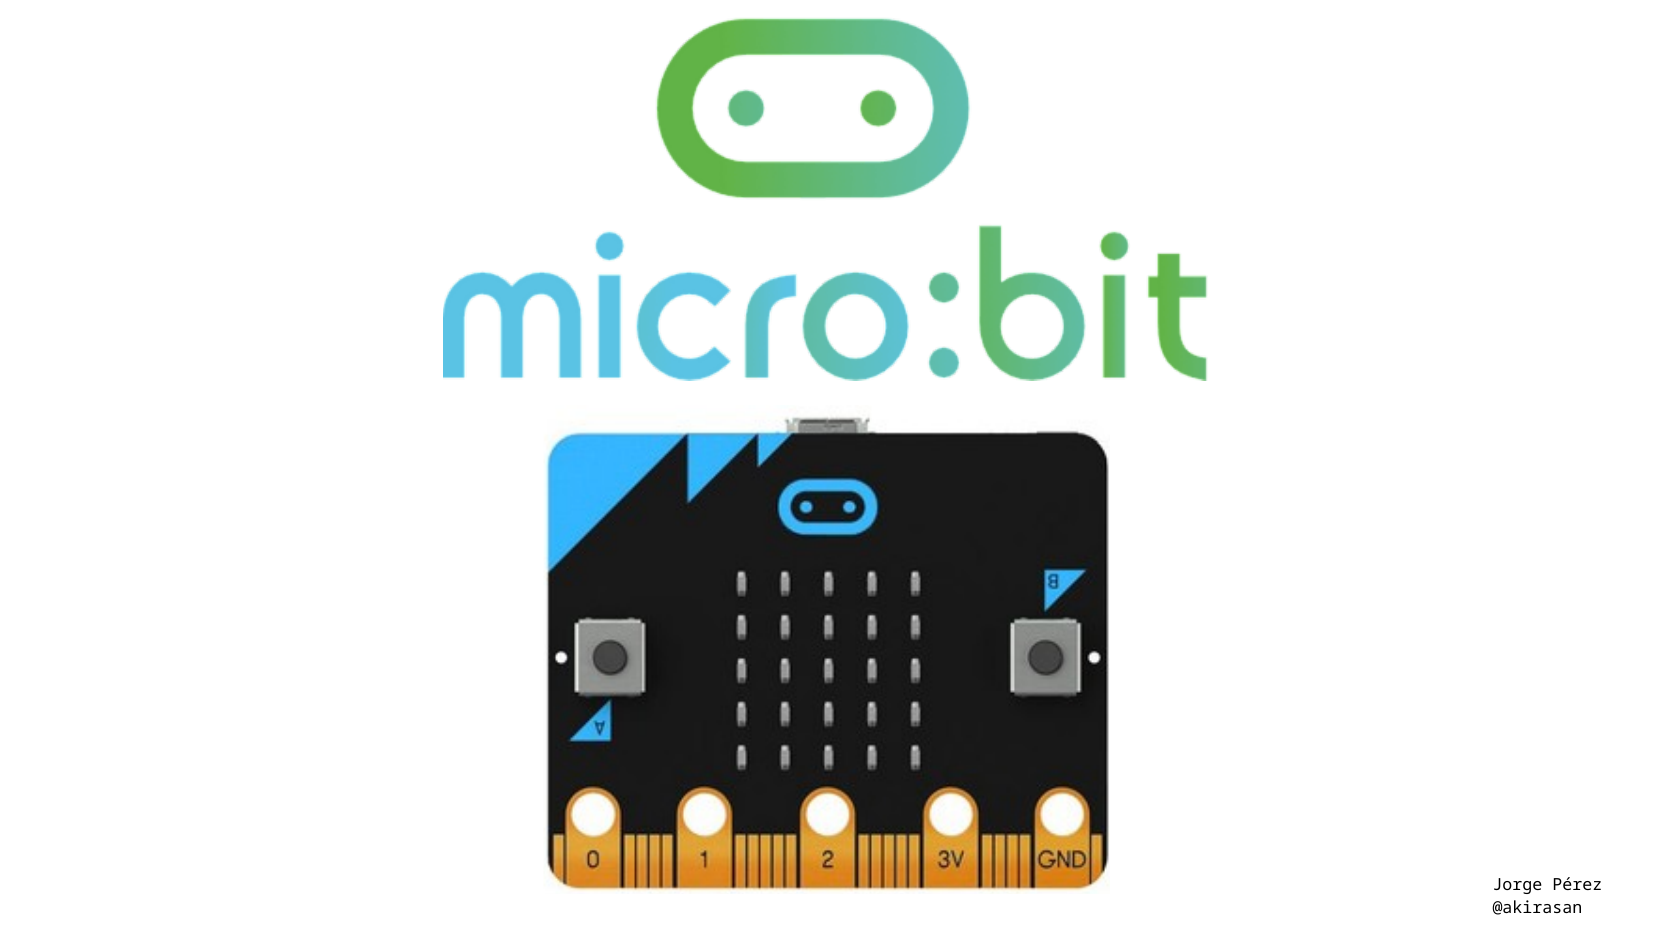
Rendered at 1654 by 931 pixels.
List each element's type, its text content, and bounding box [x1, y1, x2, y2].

picture [543, 405, 1110, 894]
text_box Jorge Pérez @akirasan [1477, 864, 1649, 924]
picture [443, 16, 1211, 381]
